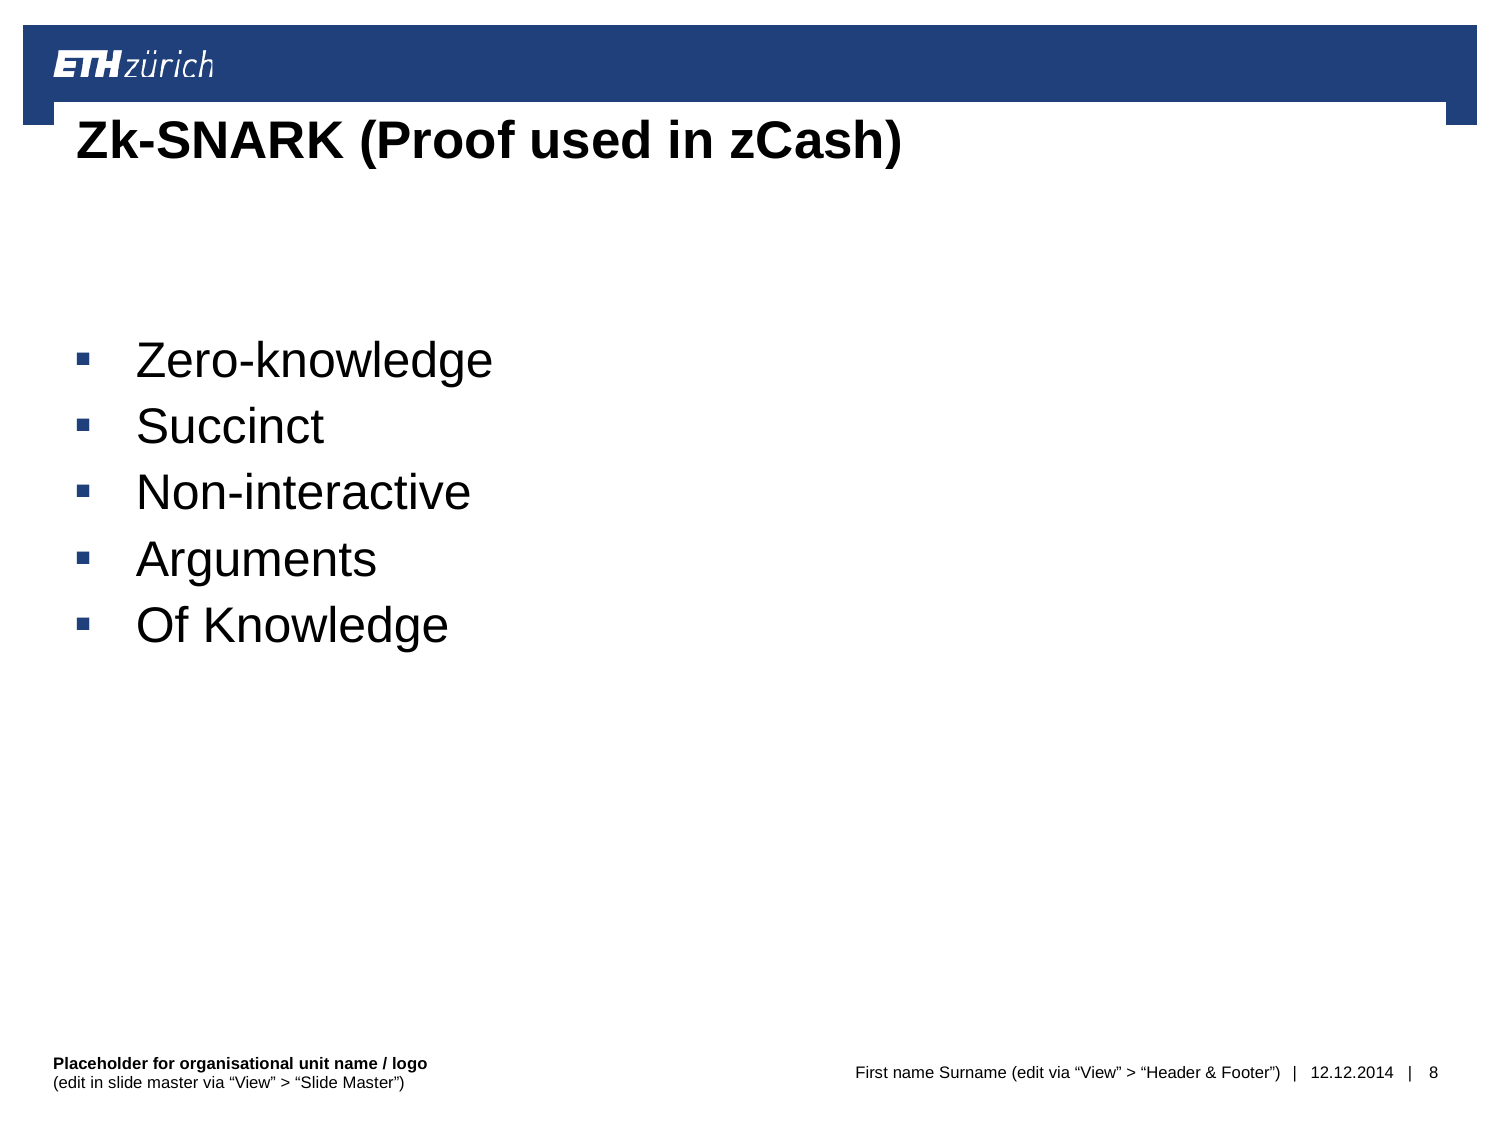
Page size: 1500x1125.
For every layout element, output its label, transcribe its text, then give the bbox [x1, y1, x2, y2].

list Zero-knowledge Succinct Non-interactive Arguments Of Knowledge [53, 331, 1447, 1023]
title Zk-SNARK (Proof used in zCash) [53, 101, 1447, 262]
